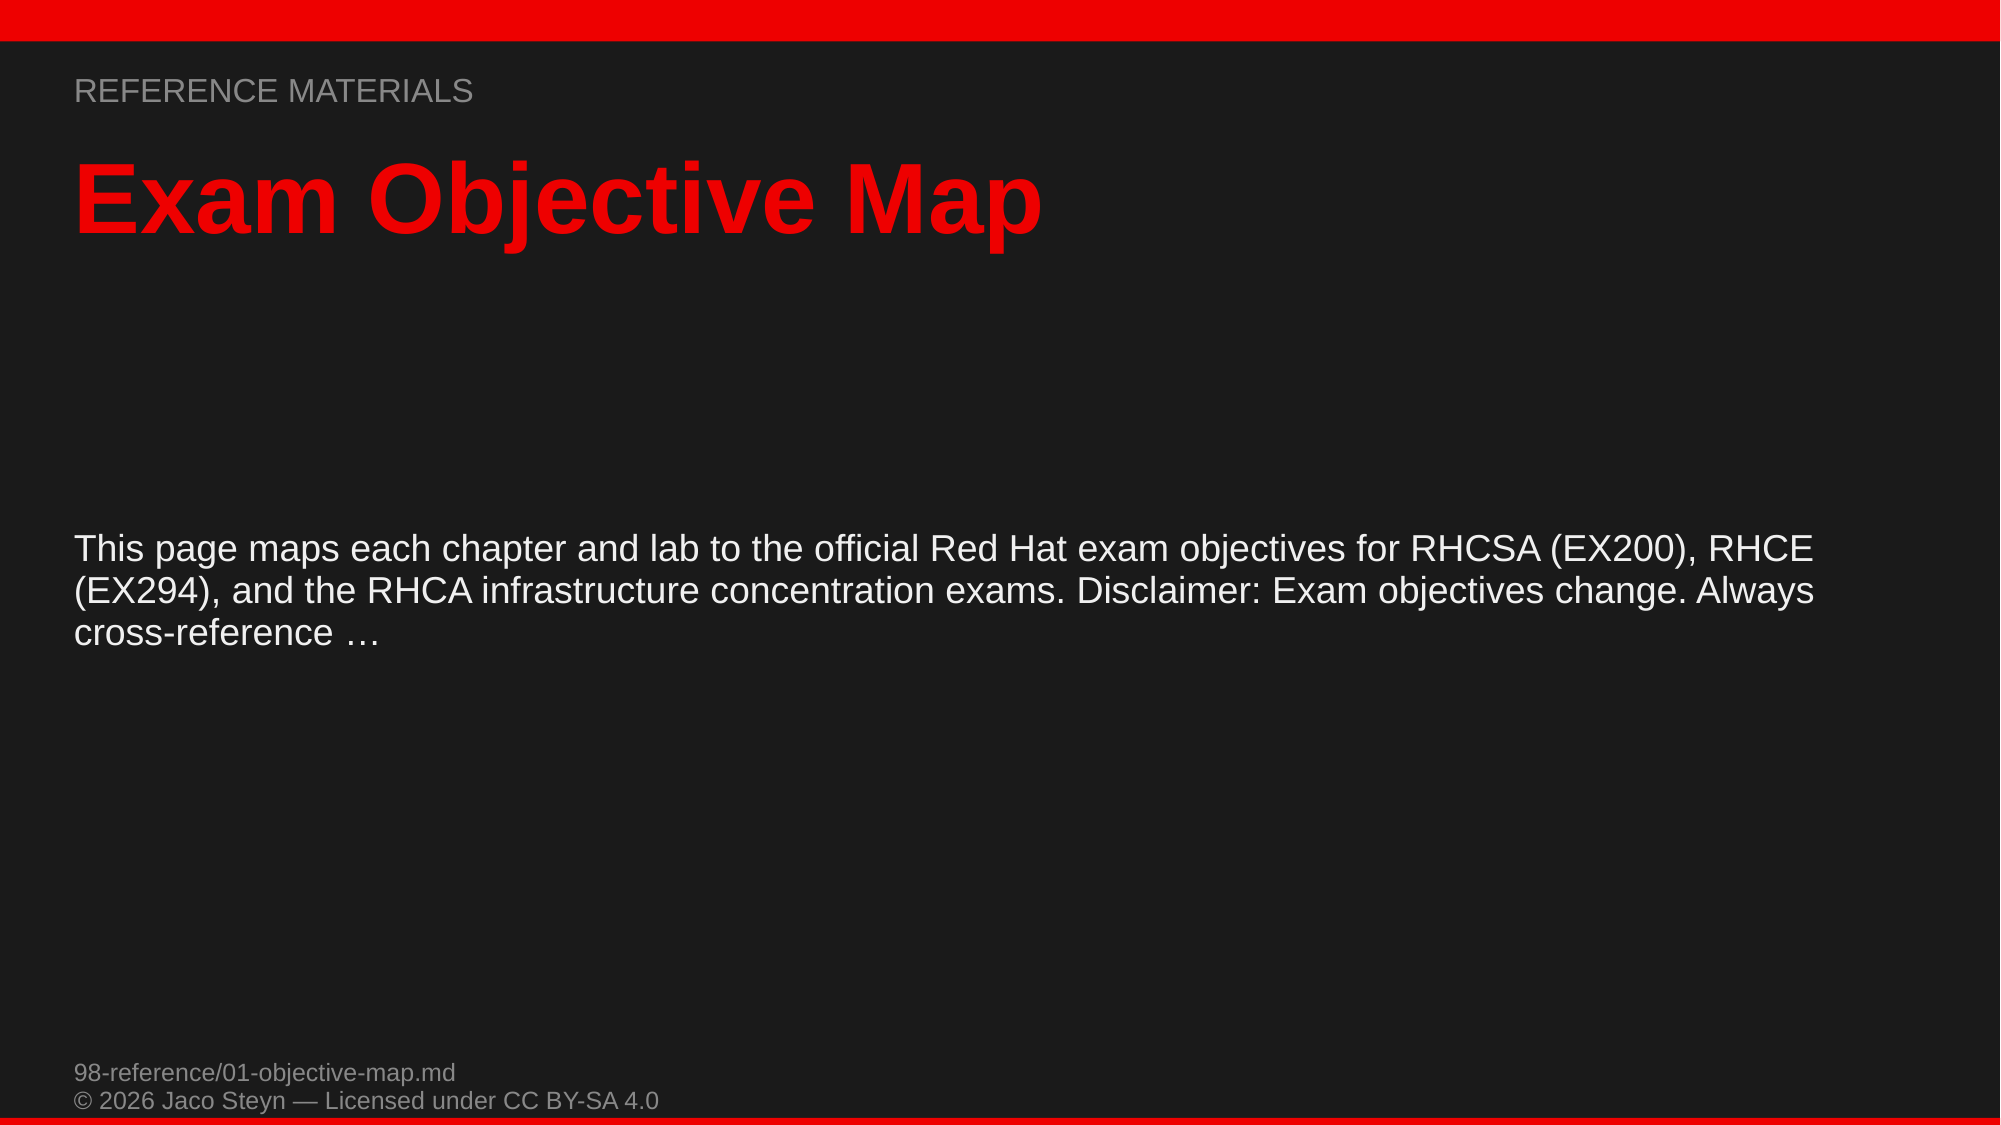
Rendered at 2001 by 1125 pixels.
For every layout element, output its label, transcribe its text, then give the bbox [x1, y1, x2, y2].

text_box Exam Objective Map [59, 135, 1942, 461]
text_box REFERENCE MATERIALS [59, 64, 1942, 119]
text_box This page maps each chapter and lab to the official Red Hat exam objectives for RHCSA (EX200), RHCE (EX294), and the RHCA infrastructure concentration exams. Disclaimer: Exam objectives change. Always cross-reference … [59, 519, 1942, 727]
text_box [0, 1117, 2001, 1125]
text_box 98-reference/01-objective-map.md © 2026 Jaco Steyn — Licensed under CC BY-SA 4.0 [59, 1051, 1942, 1111]
text_box [0, 0, 2001, 42]
